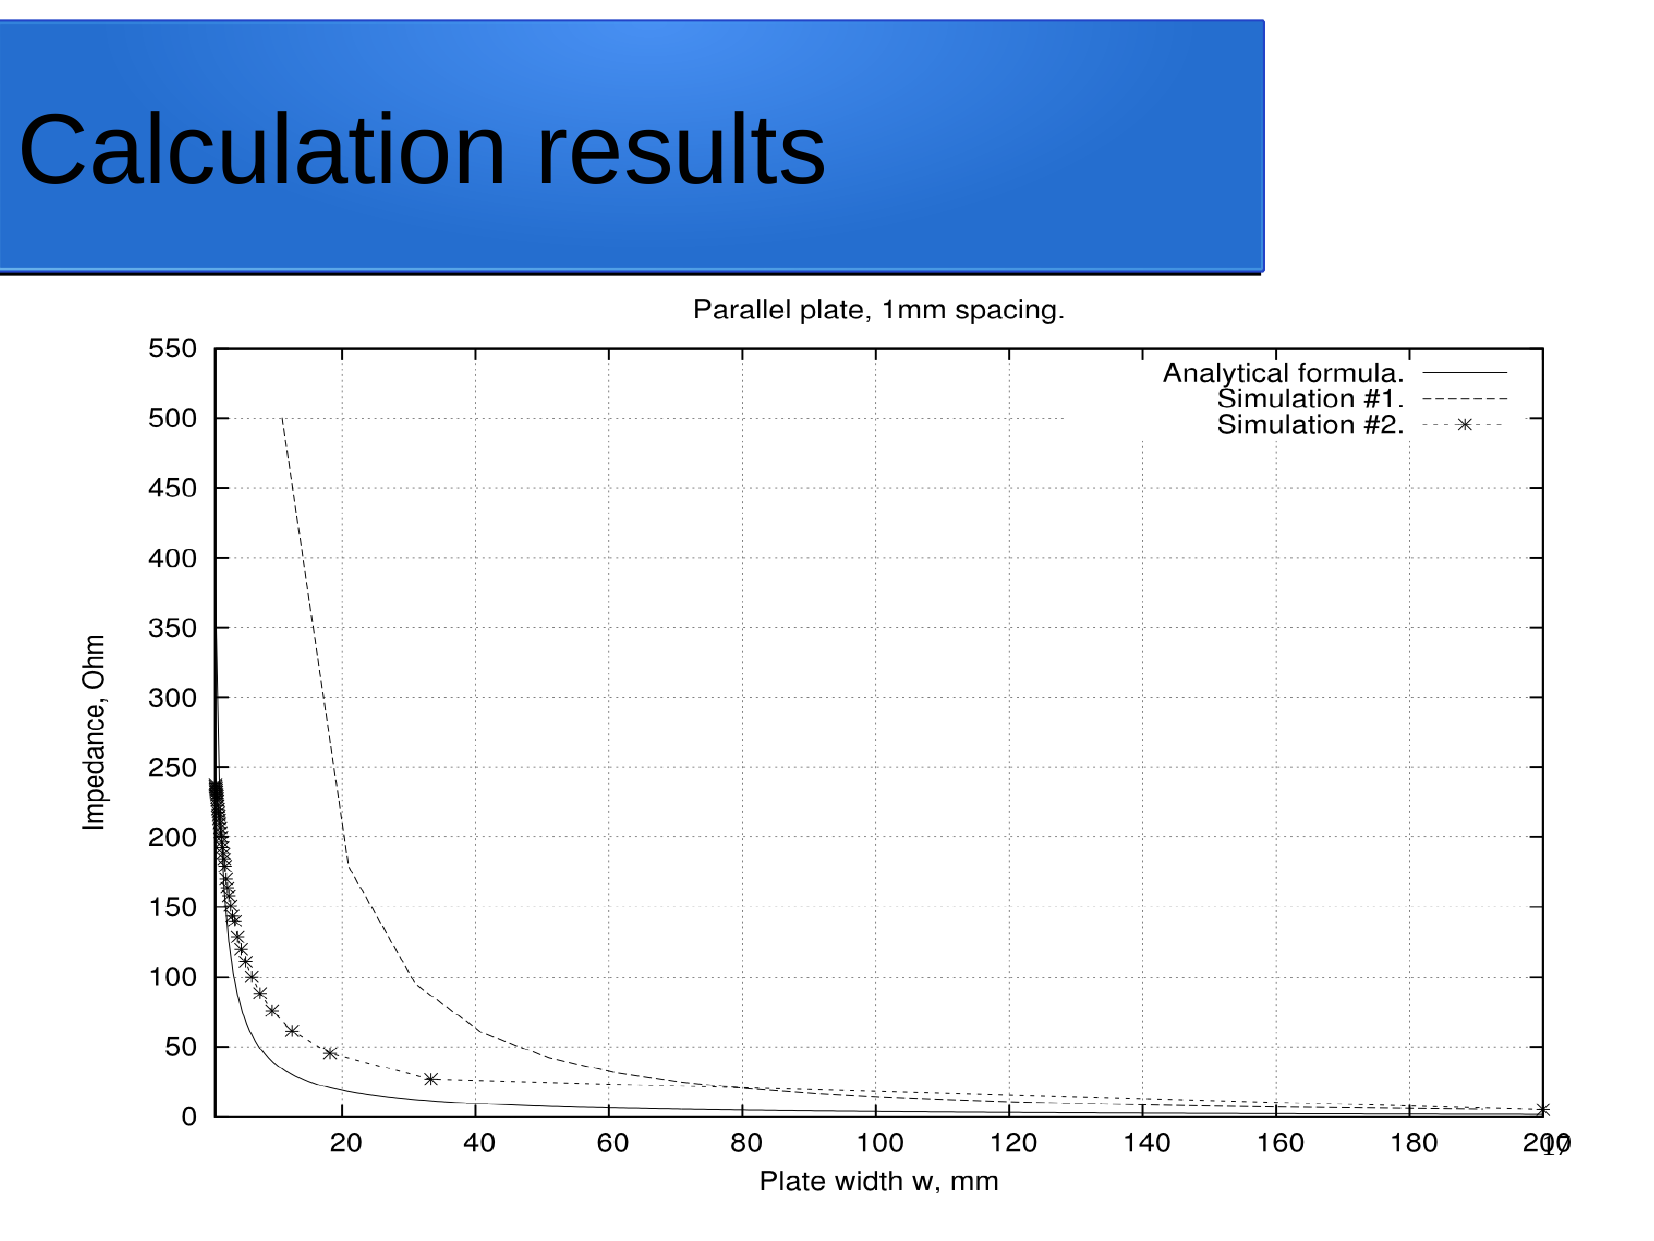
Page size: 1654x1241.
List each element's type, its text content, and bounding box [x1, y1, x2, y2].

title Calculation results [17, 47, 1170, 252]
picture [82, 299, 1571, 1193]
